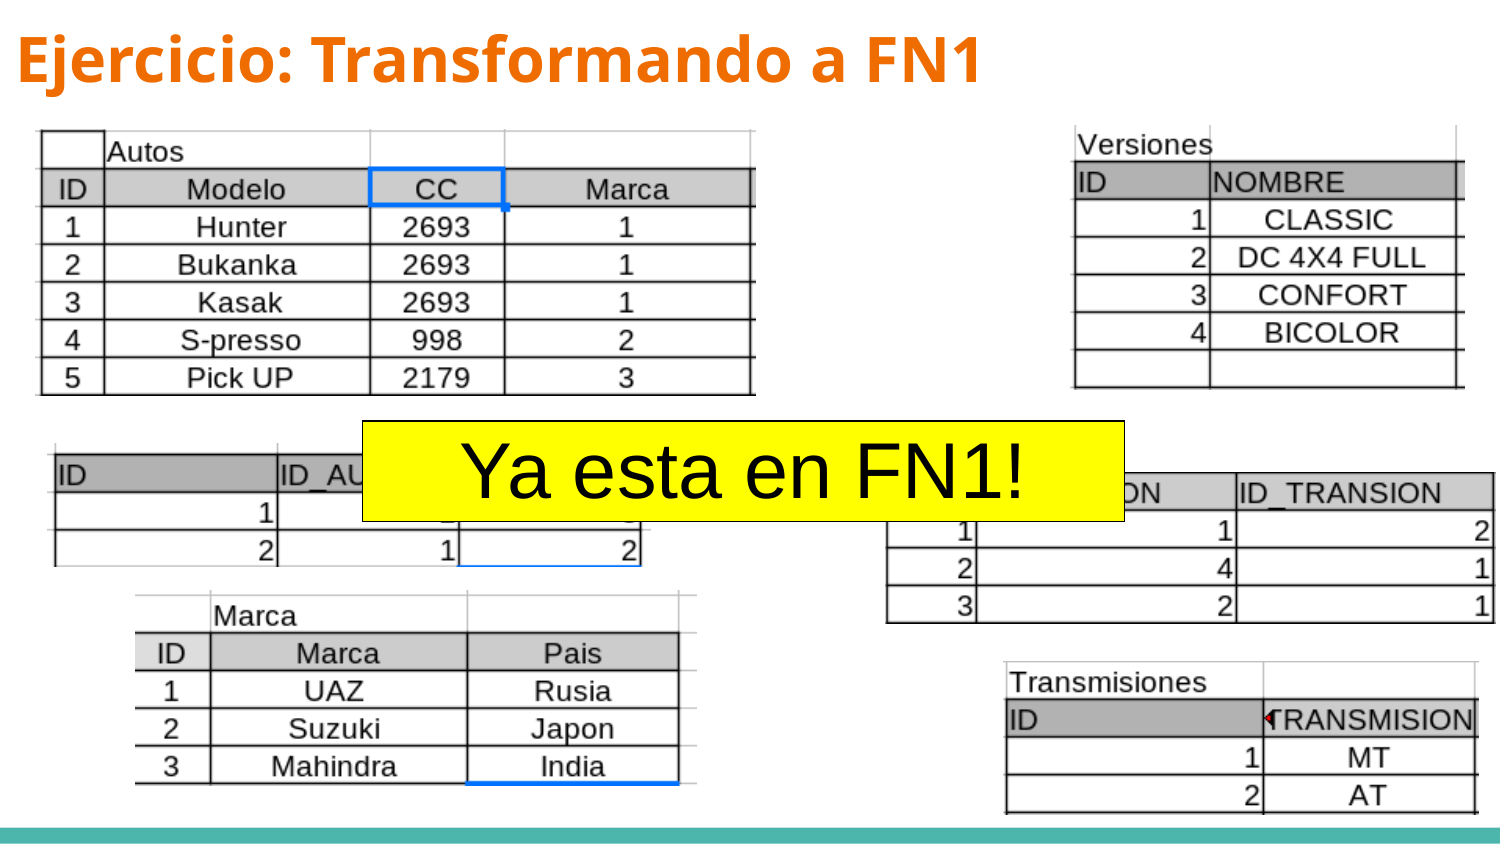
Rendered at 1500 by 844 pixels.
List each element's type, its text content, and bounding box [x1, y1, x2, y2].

table_header Ya esta en FN1! [363, 422, 1124, 521]
picture [35, 129, 756, 396]
picture [135, 590, 697, 786]
title Ejercicio: Transformando a FN1 [0, 0, 1398, 116]
picture [1003, 661, 1479, 815]
picture [47, 443, 651, 567]
picture [1070, 125, 1465, 390]
picture [885, 472, 1496, 624]
